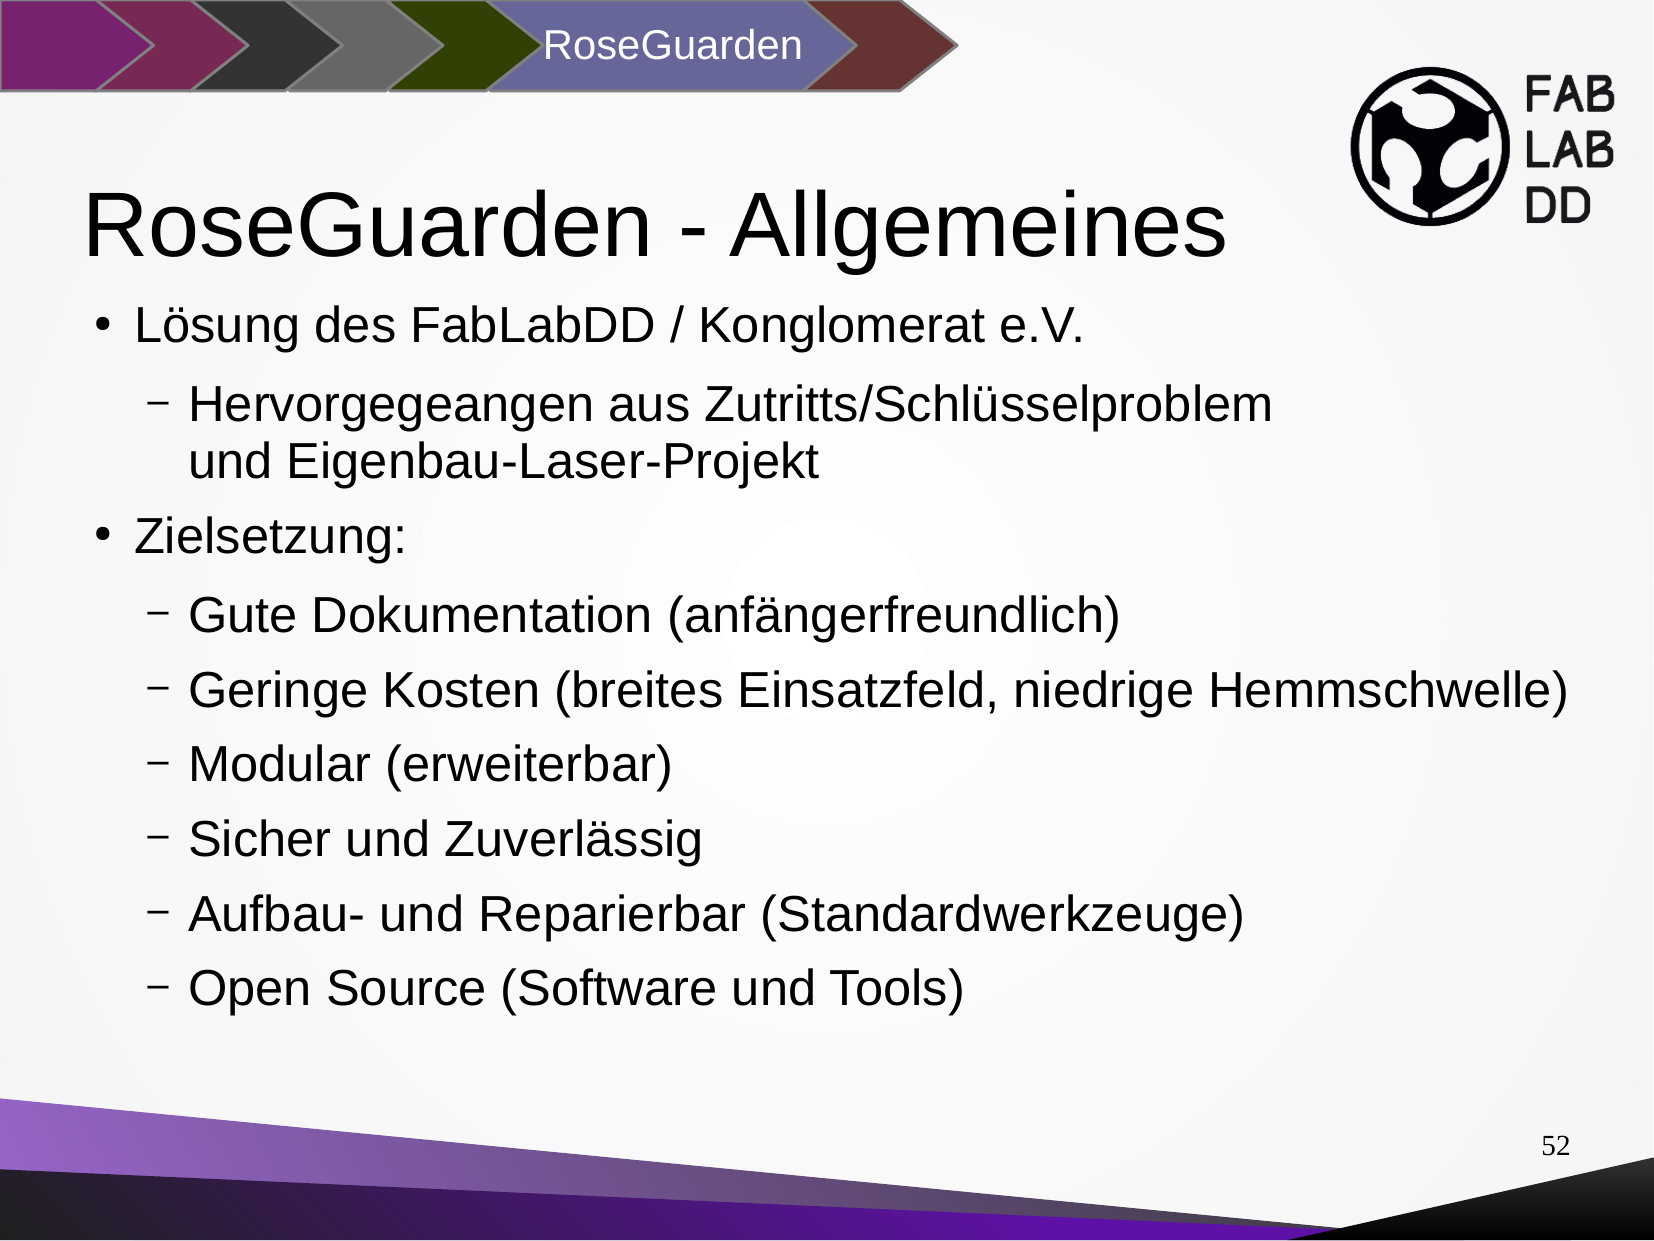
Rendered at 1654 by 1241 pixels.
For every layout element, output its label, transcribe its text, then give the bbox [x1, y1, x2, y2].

text_box [0, 0, 544, 91]
picture [1324, 36, 1642, 257]
text_box RoseGuarden [490, 0, 857, 91]
title RoseGuarden - Allgemeines [82, 165, 1300, 284]
text_box [804, 0, 958, 91]
list Lösung des FabLabDD / Konglomerat e.V. Hervorgegeangen aus Zutritts/Schlüsselproblem und Eigenbau-Laser-Projekt Zielsetzung: Gute Dokumentation (anfängerfreundlich) Geringe Kosten (breites Einsatzfeld, niedrige Hemmschwelle) Modular (erweiterbar) Sicher und Zuverlässig Aufbau- und Reparierbar (Standardwerkzeuge) Open Source (Software und Tools) [80, 296, 1583, 1075]
